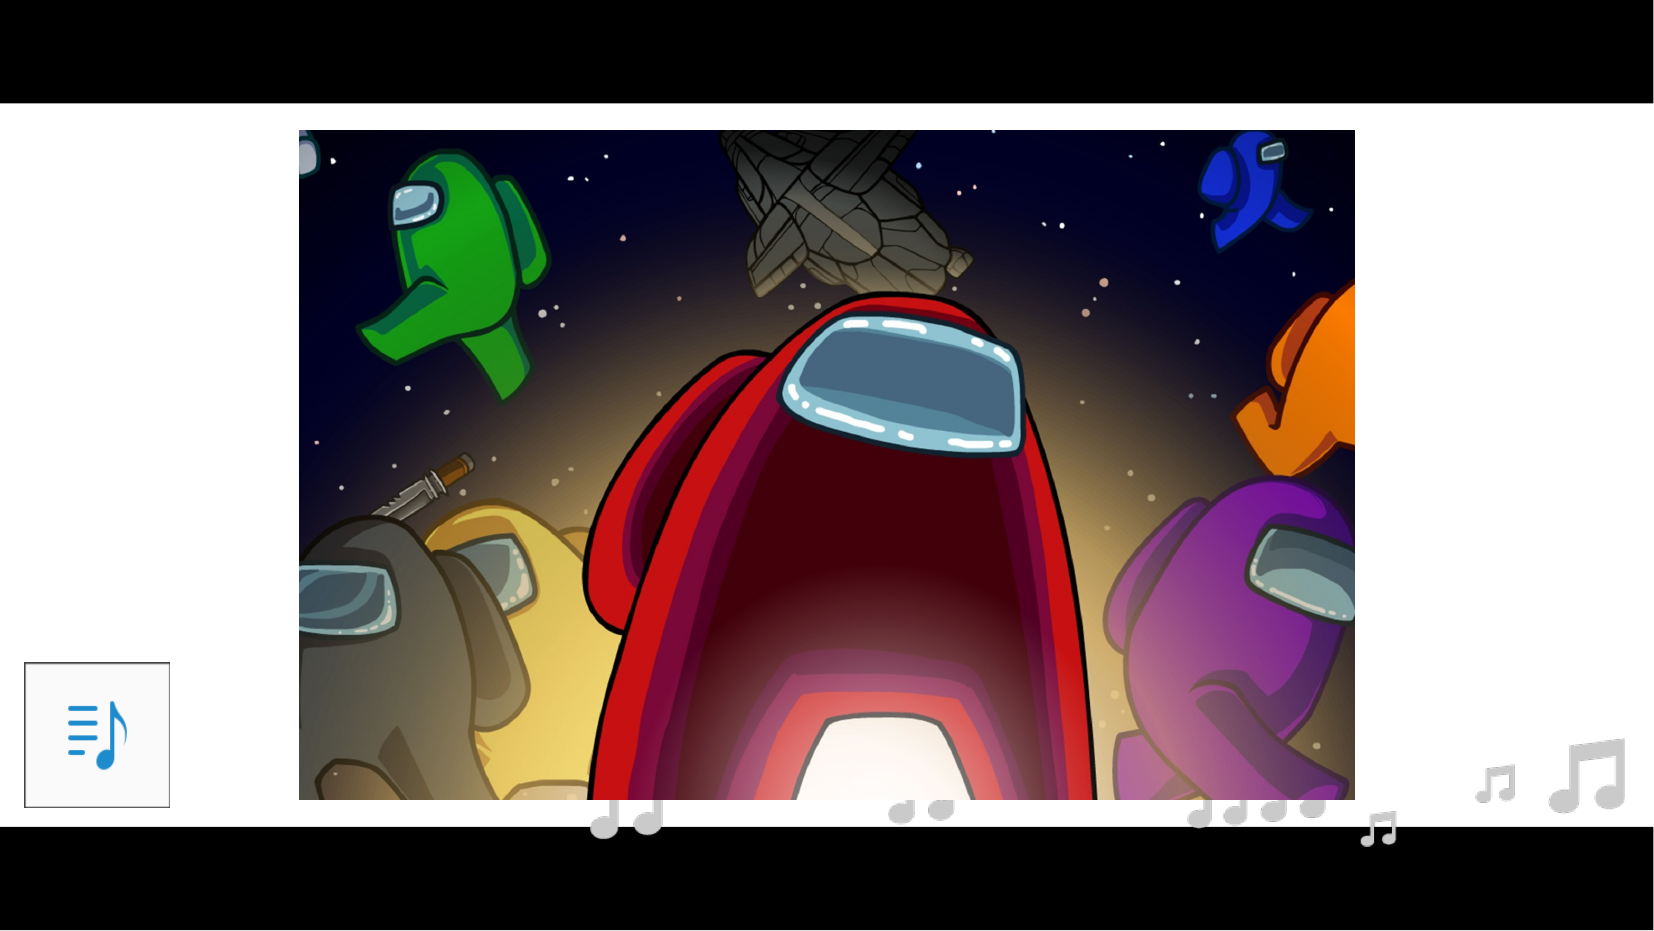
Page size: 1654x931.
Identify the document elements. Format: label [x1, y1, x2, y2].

picture [299, 130, 1355, 800]
text_box [23, 661, 172, 810]
